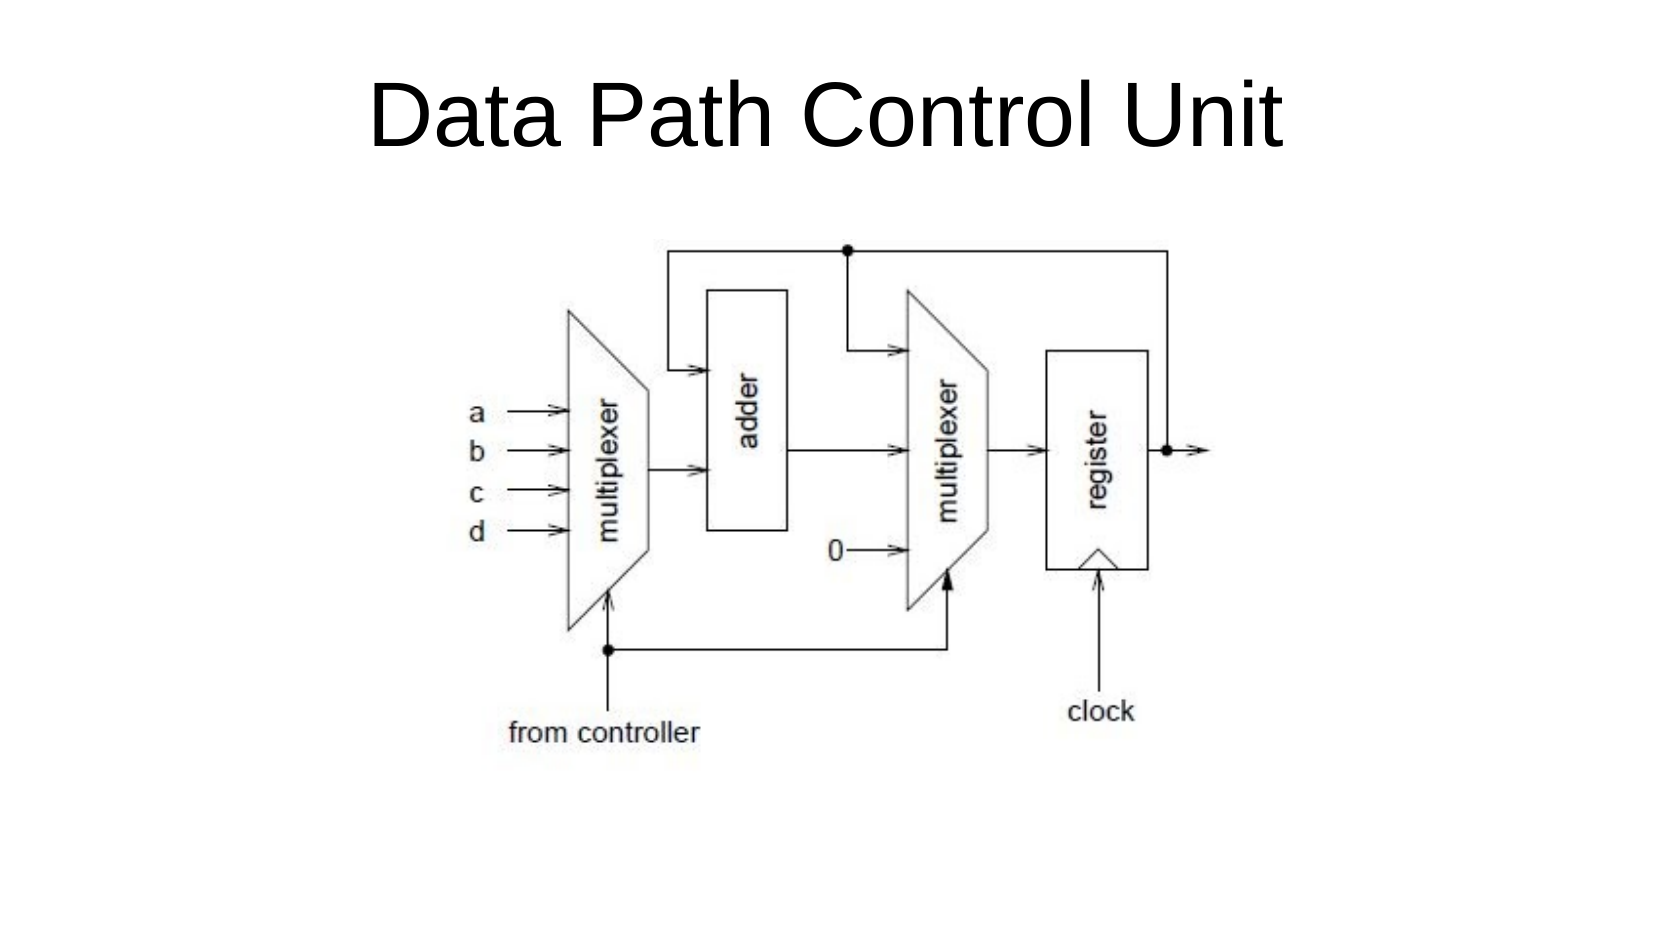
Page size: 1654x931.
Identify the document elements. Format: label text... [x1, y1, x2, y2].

title Data Path Control Unit [82, 37, 1571, 193]
picture [420, 239, 1276, 781]
